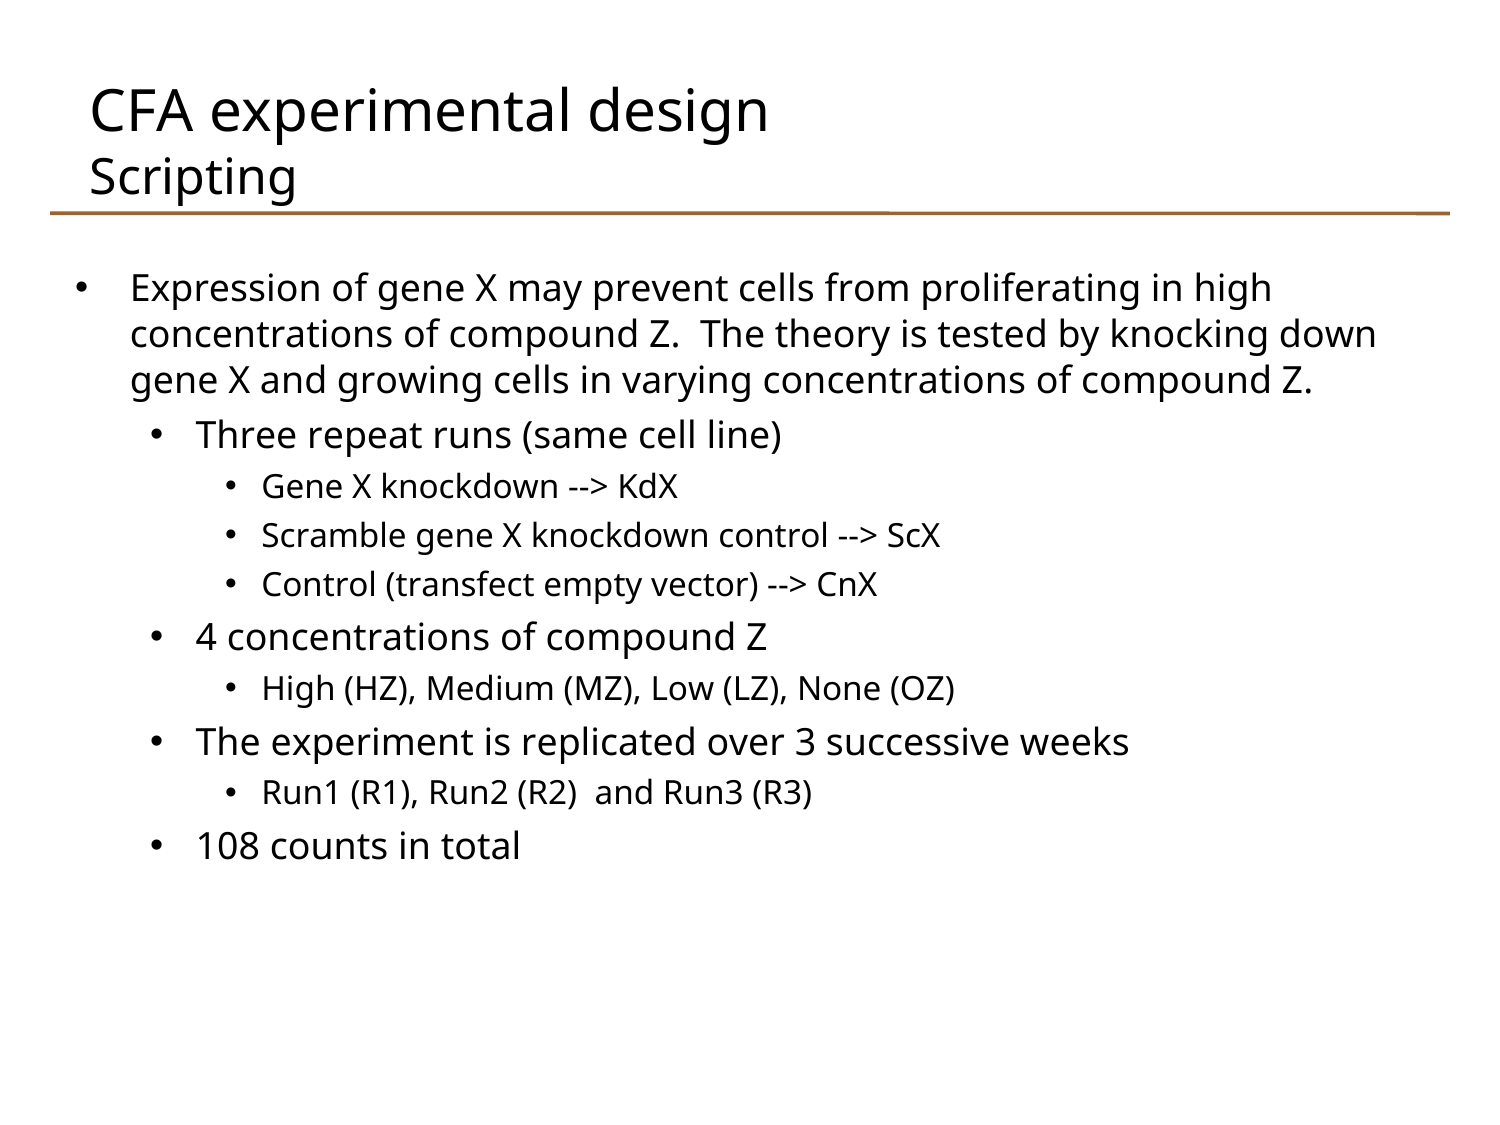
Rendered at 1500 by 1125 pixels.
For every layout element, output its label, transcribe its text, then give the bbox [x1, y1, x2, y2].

text_box CFA experimental design Scripting [75, 44, 1425, 233]
text_box Expression of gene X may prevent cells from proliferating in high concentrations of compound Z. The theory is tested by knocking down gene X and growing cells in varying concentrations of compound Z. Three repeat runs (same cell line) Gene X knockdown --> KdX Scramble gene X knockdown control --> ScX Control (transfect empty vector) --> CnX 4 concentrations of compound Z High (HZ), Medium (MZ), Low (LZ), None (OZ) The experiment is replicated over 3 successive weeks Run1 (R1), Run2 (R2) and Run3 (R3) 108 counts in total [75, 263, 1425, 1006]
